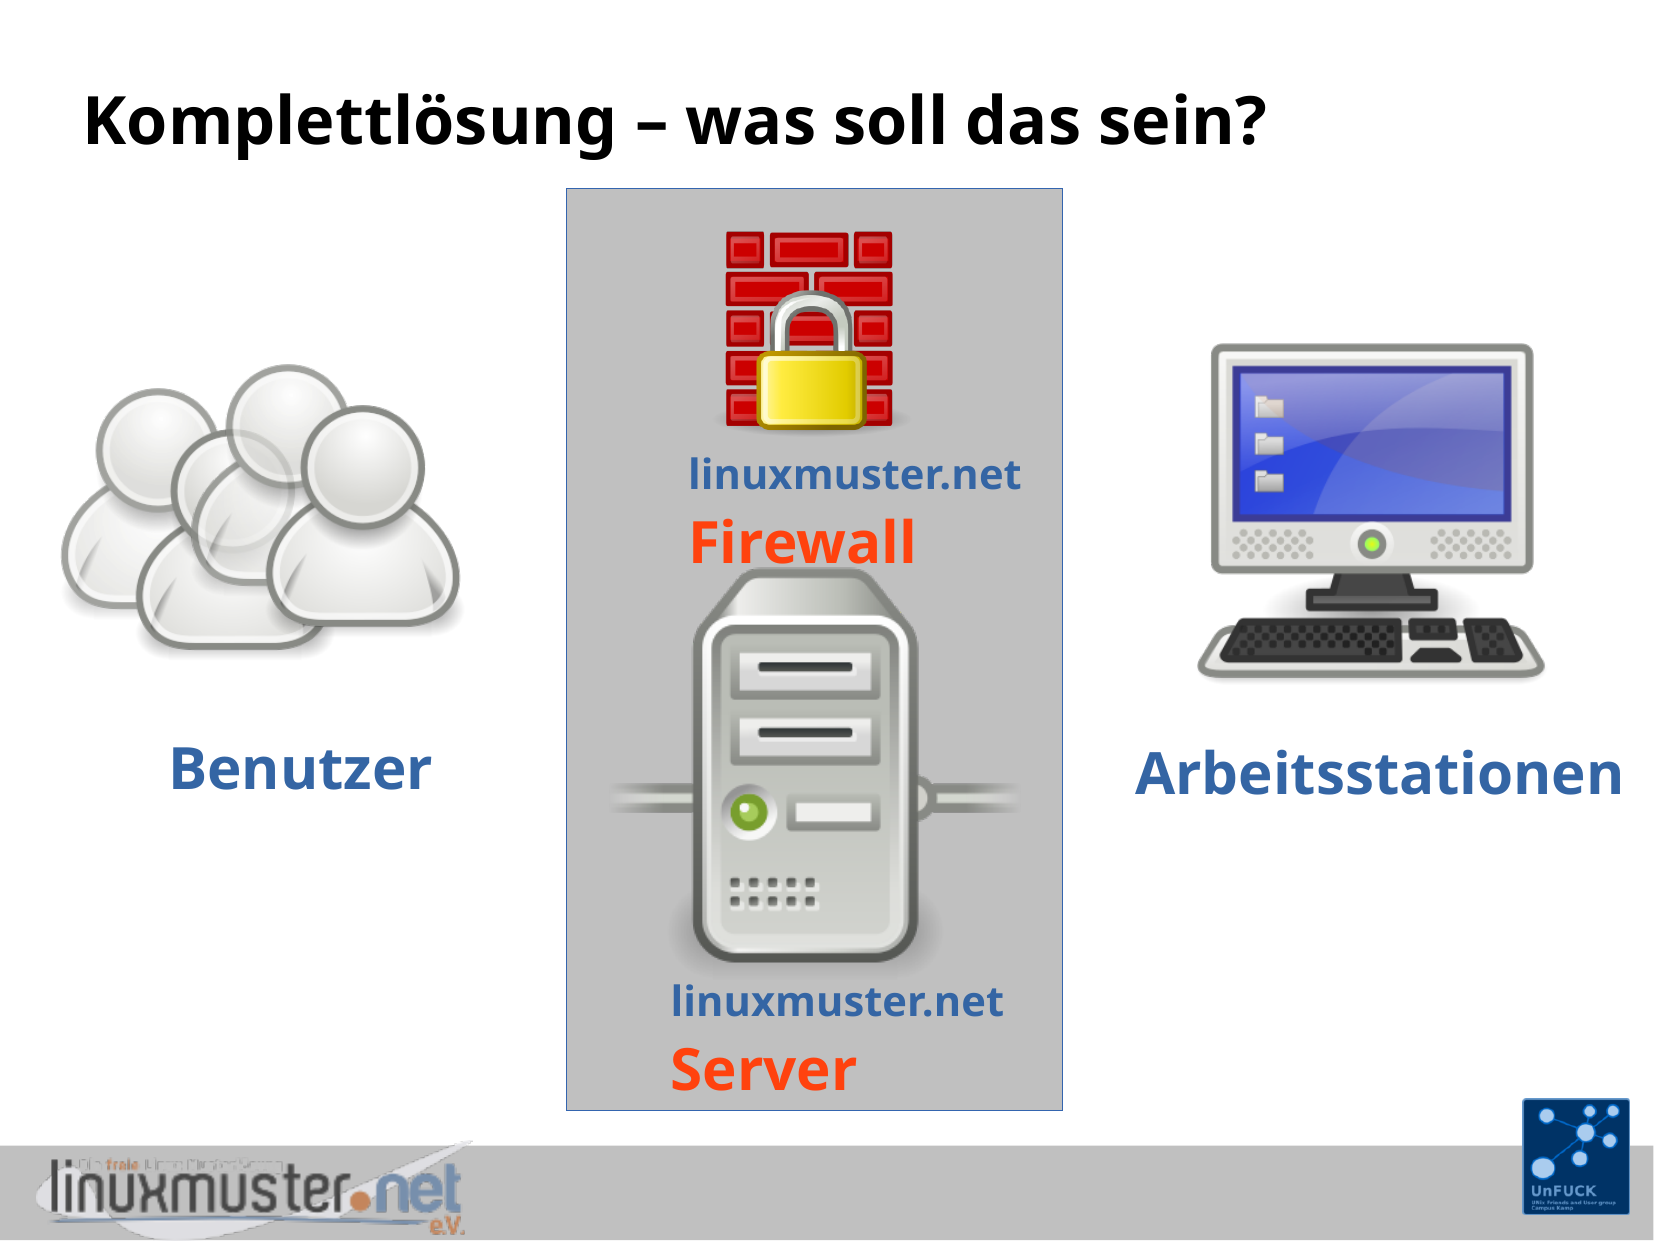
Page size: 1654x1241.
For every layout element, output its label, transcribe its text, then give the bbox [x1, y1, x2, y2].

picture [36, 1140, 473, 1241]
picture [590, 550, 1040, 1000]
title Komplettlösung – was soll das sein? [82, 49, 1571, 189]
text_box linuxmuster.net Firewall [673, 437, 1016, 565]
picture [1196, 329, 1548, 686]
picture [35, 330, 497, 686]
text_box linuxmuster.net Server [655, 963, 999, 1092]
text_box [566, 188, 1063, 1111]
text_box Arbeitsstationen [1120, 724, 1622, 806]
picture [1522, 1098, 1630, 1215]
text_box Benutzer [153, 720, 438, 802]
picture [686, 213, 922, 437]
